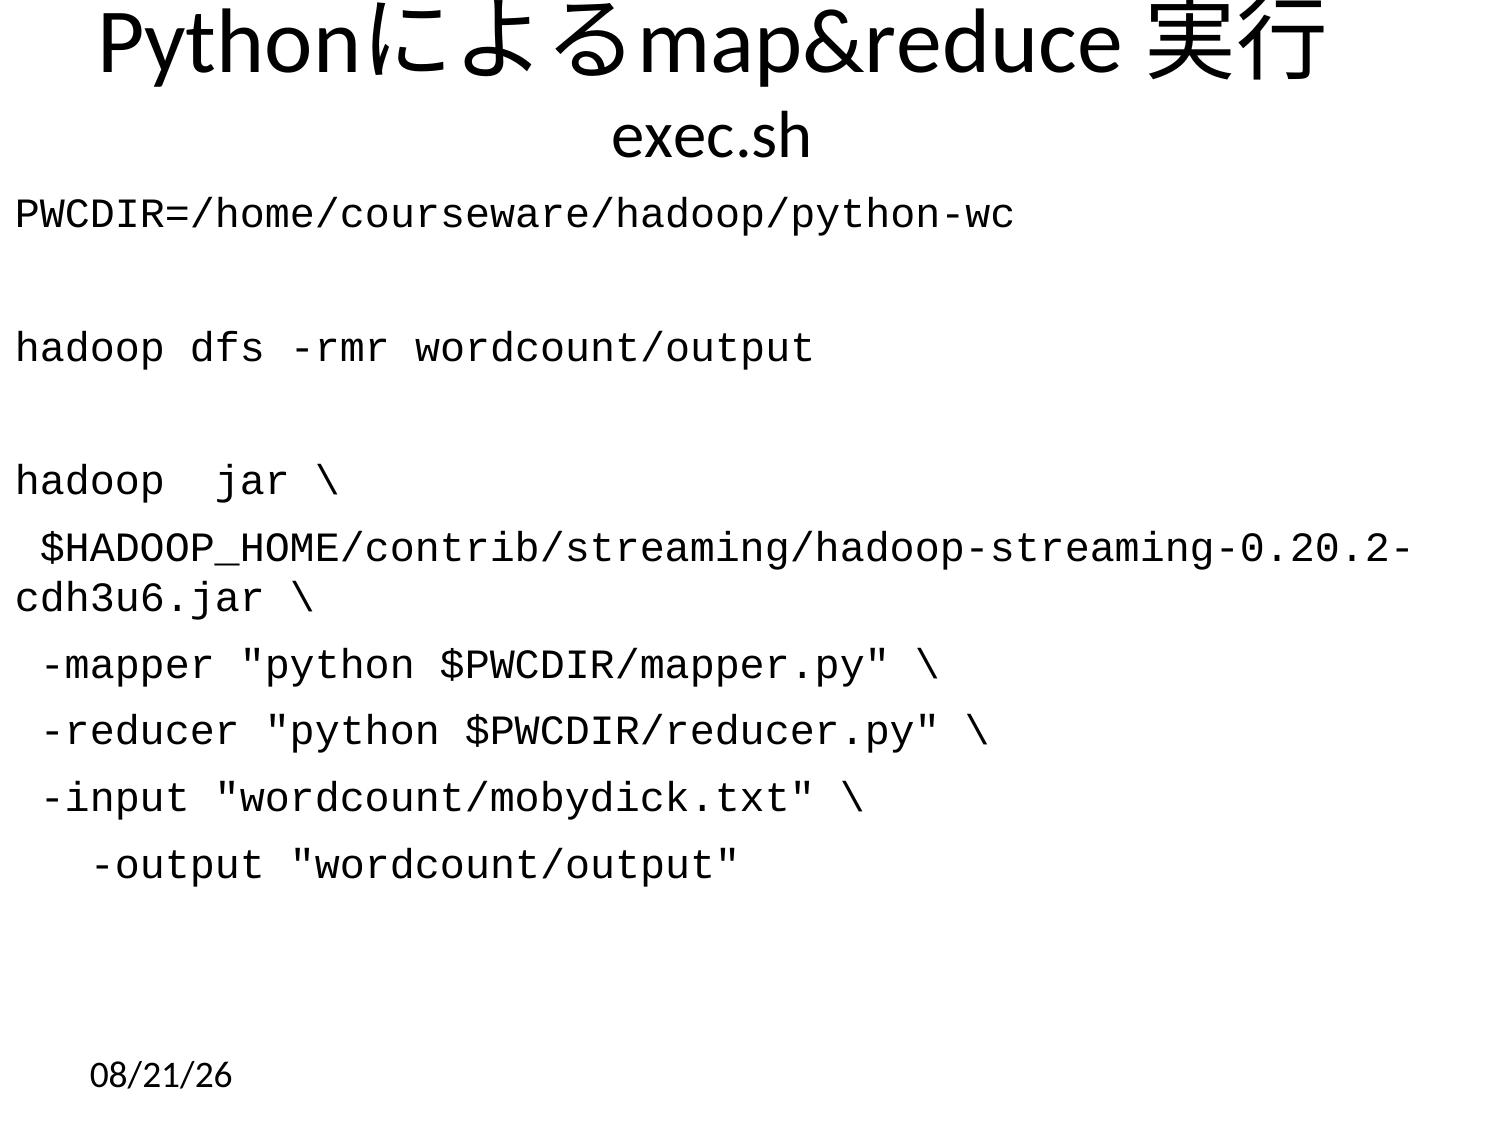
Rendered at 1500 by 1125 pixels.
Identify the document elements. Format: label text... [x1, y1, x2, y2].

title Pythonによるmap&reduce 実行 exec.sh [0, 0, 1426, 178]
list PWCDIR=/home/courseware/hadoop/python-wc hadoop dfs -rmr wordcount/output hadoop jar \ $HADOOP_HOME/contrib/streaming/hadoop-streaming-0.20.2-cdh3u6.jar \ -mapper "python $PWCDIR/mapper.py" \ -reducer "python $PWCDIR/reducer.py" \ -input "wordcount/mobydick.txt" \ -output "wordcount/output" [0, 178, 1500, 1075]
